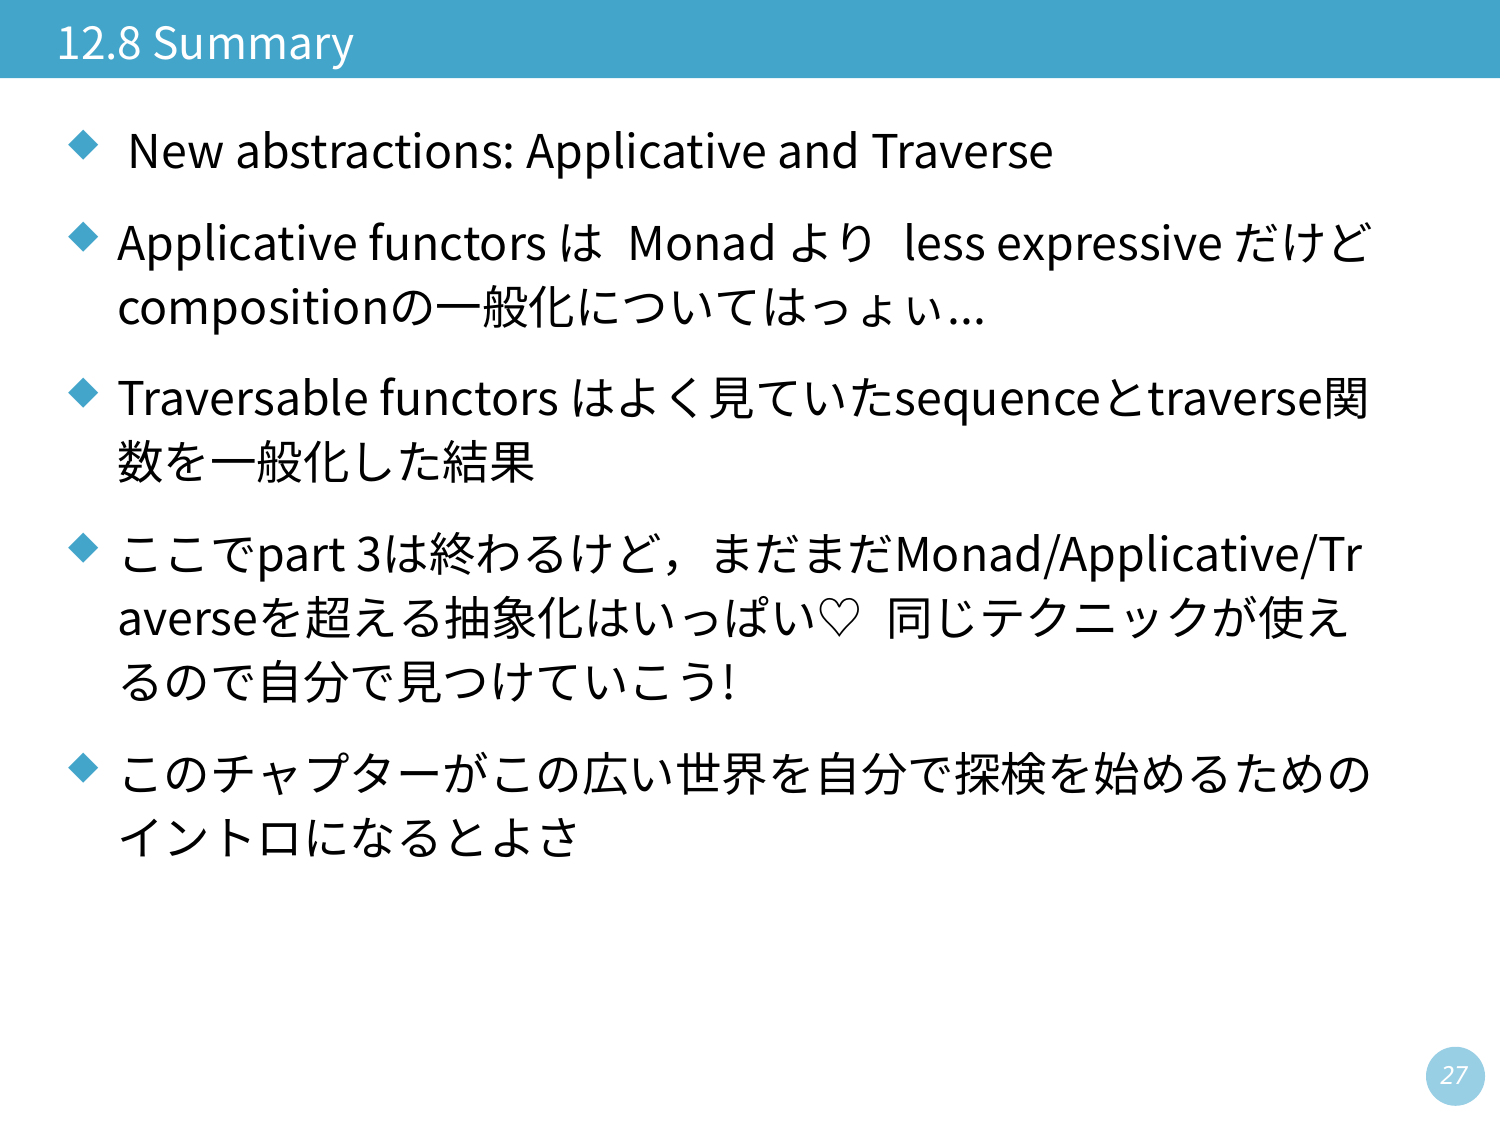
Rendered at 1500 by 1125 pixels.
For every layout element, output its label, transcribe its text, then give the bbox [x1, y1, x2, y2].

list New abstractions: Applicative and Traverse Applicative functors は Monad より less expressive だけど compositionの一般化についてはっょぃ... Traversable functors はよく見ていたsequenceとtraverse関数を一般化した結果 ここでpart 3は終わるけど，まだまだMonad/Applicative/Traverseを超える抽象化はいっぱい♡ 同じテクニックが使えるので自分で見つけていこう! このチャプターがこの広い世界を自分で探検を始めるためのイントロになるとよさ [49, 106, 1400, 945]
title 12.8 Summary [41, 7, 1392, 76]
slide_number <number> [1424, 1046, 1484, 1107]
